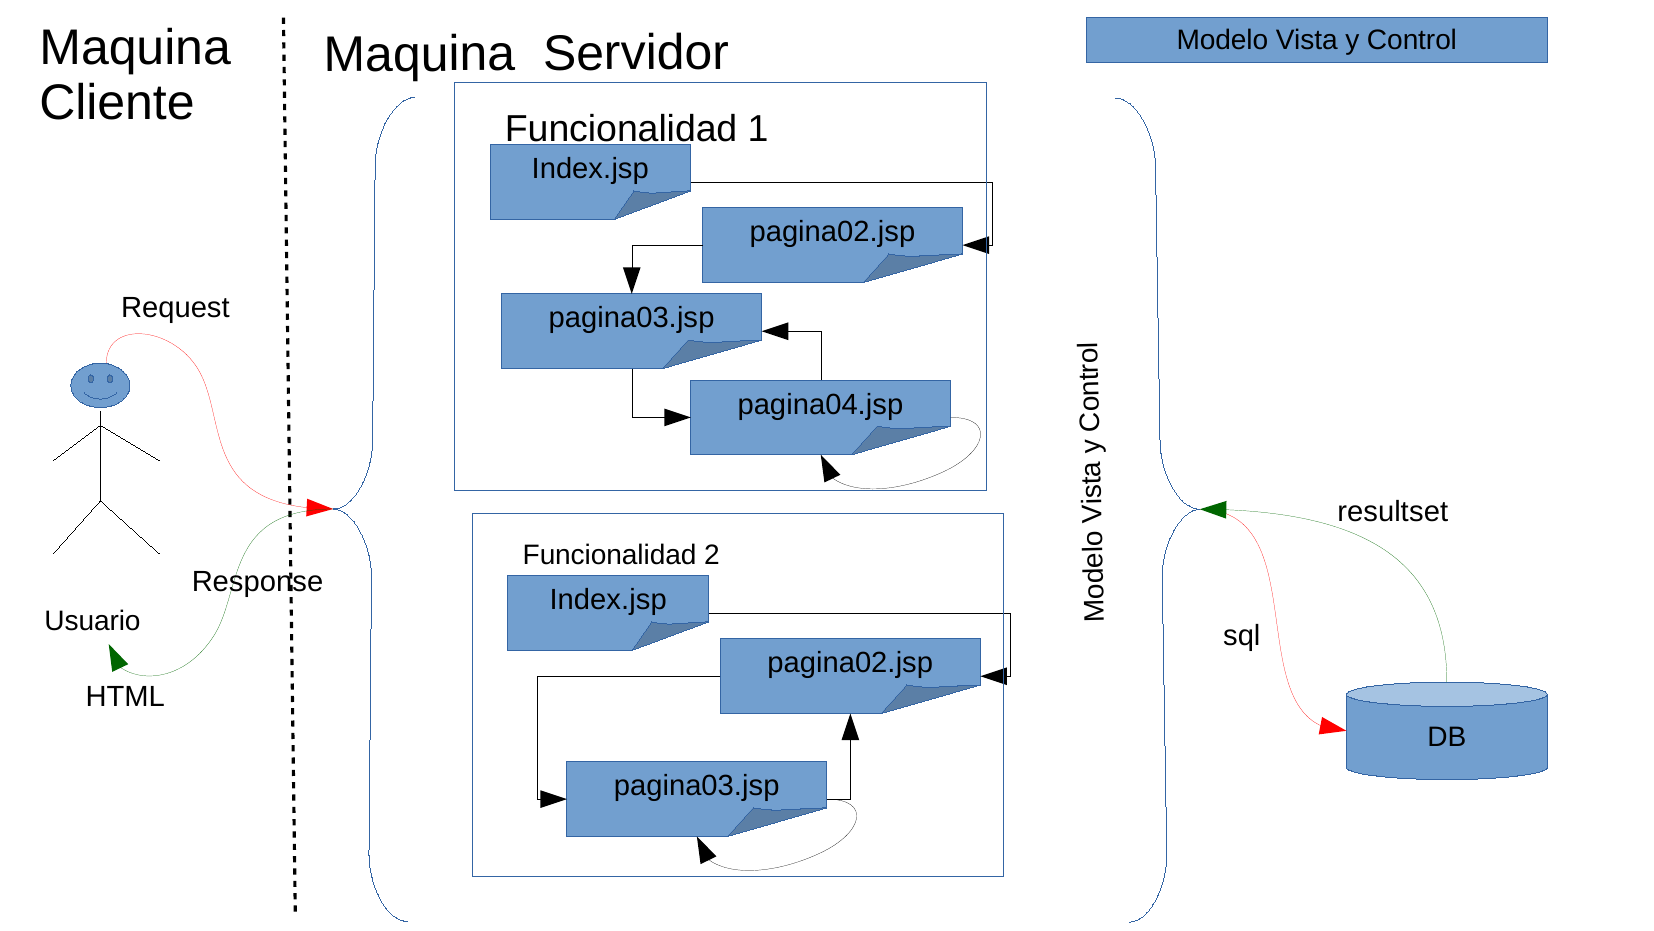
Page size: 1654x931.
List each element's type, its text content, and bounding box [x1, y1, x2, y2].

text_box Maquina Servidor [308, 16, 745, 90]
text_box Index.jsp [490, 158, 691, 220]
text_box pagina03.jsp [566, 761, 827, 837]
text_box Maquina Cliente [24, 11, 260, 138]
text_box resultset [1322, 487, 1524, 535]
text_box pagina03.jsp [501, 293, 762, 369]
text_box DB [1346, 695, 1548, 780]
text_box Modelo Vista y Control [1062, 282, 1129, 638]
text_box pagina02.jsp [702, 207, 963, 283]
text_box Funcionalidad 1 [490, 100, 784, 158]
text_box Response [177, 558, 378, 606]
text_box Usuario [29, 597, 188, 645]
text_box Request [106, 283, 308, 332]
text_box Modelo Vista y Control [1086, 17, 1548, 63]
text_box HTML [70, 672, 272, 721]
text_box Index.jsp [507, 578, 709, 651]
text_box sql [1208, 611, 1276, 659]
text_box [70, 363, 130, 408]
text_box Funcionalidad 2 [507, 531, 802, 578]
text_box Maquina Servidor [455, 83, 745, 89]
text_box pagina04.jsp [690, 380, 951, 455]
text_box pagina02.jsp [720, 638, 981, 714]
